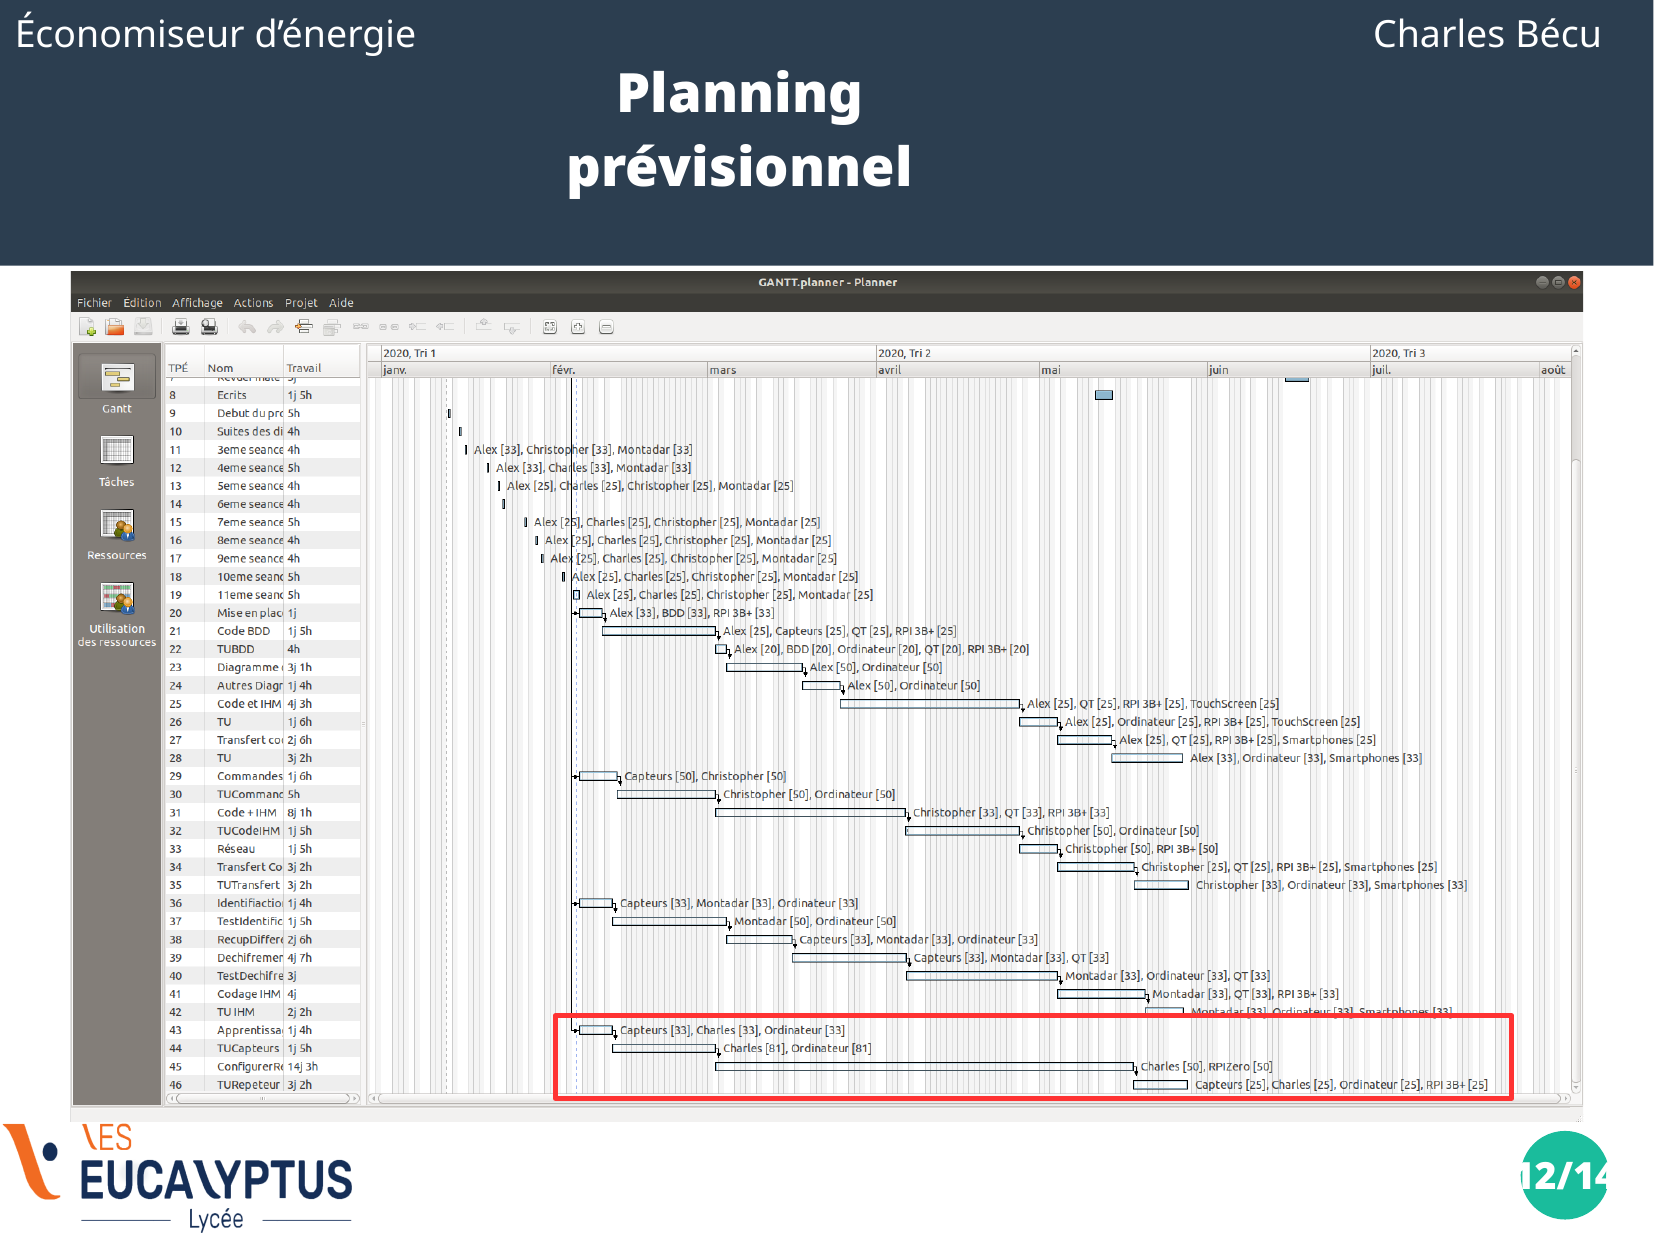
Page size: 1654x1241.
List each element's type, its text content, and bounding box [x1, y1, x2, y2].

title Planning prévisionnel [566, 49, 1146, 207]
picture [0, 271, 1584, 1236]
text_box Charles Bécu [1358, 0, 1654, 110]
text_box Économiseur d’énergie [0, 0, 438, 110]
